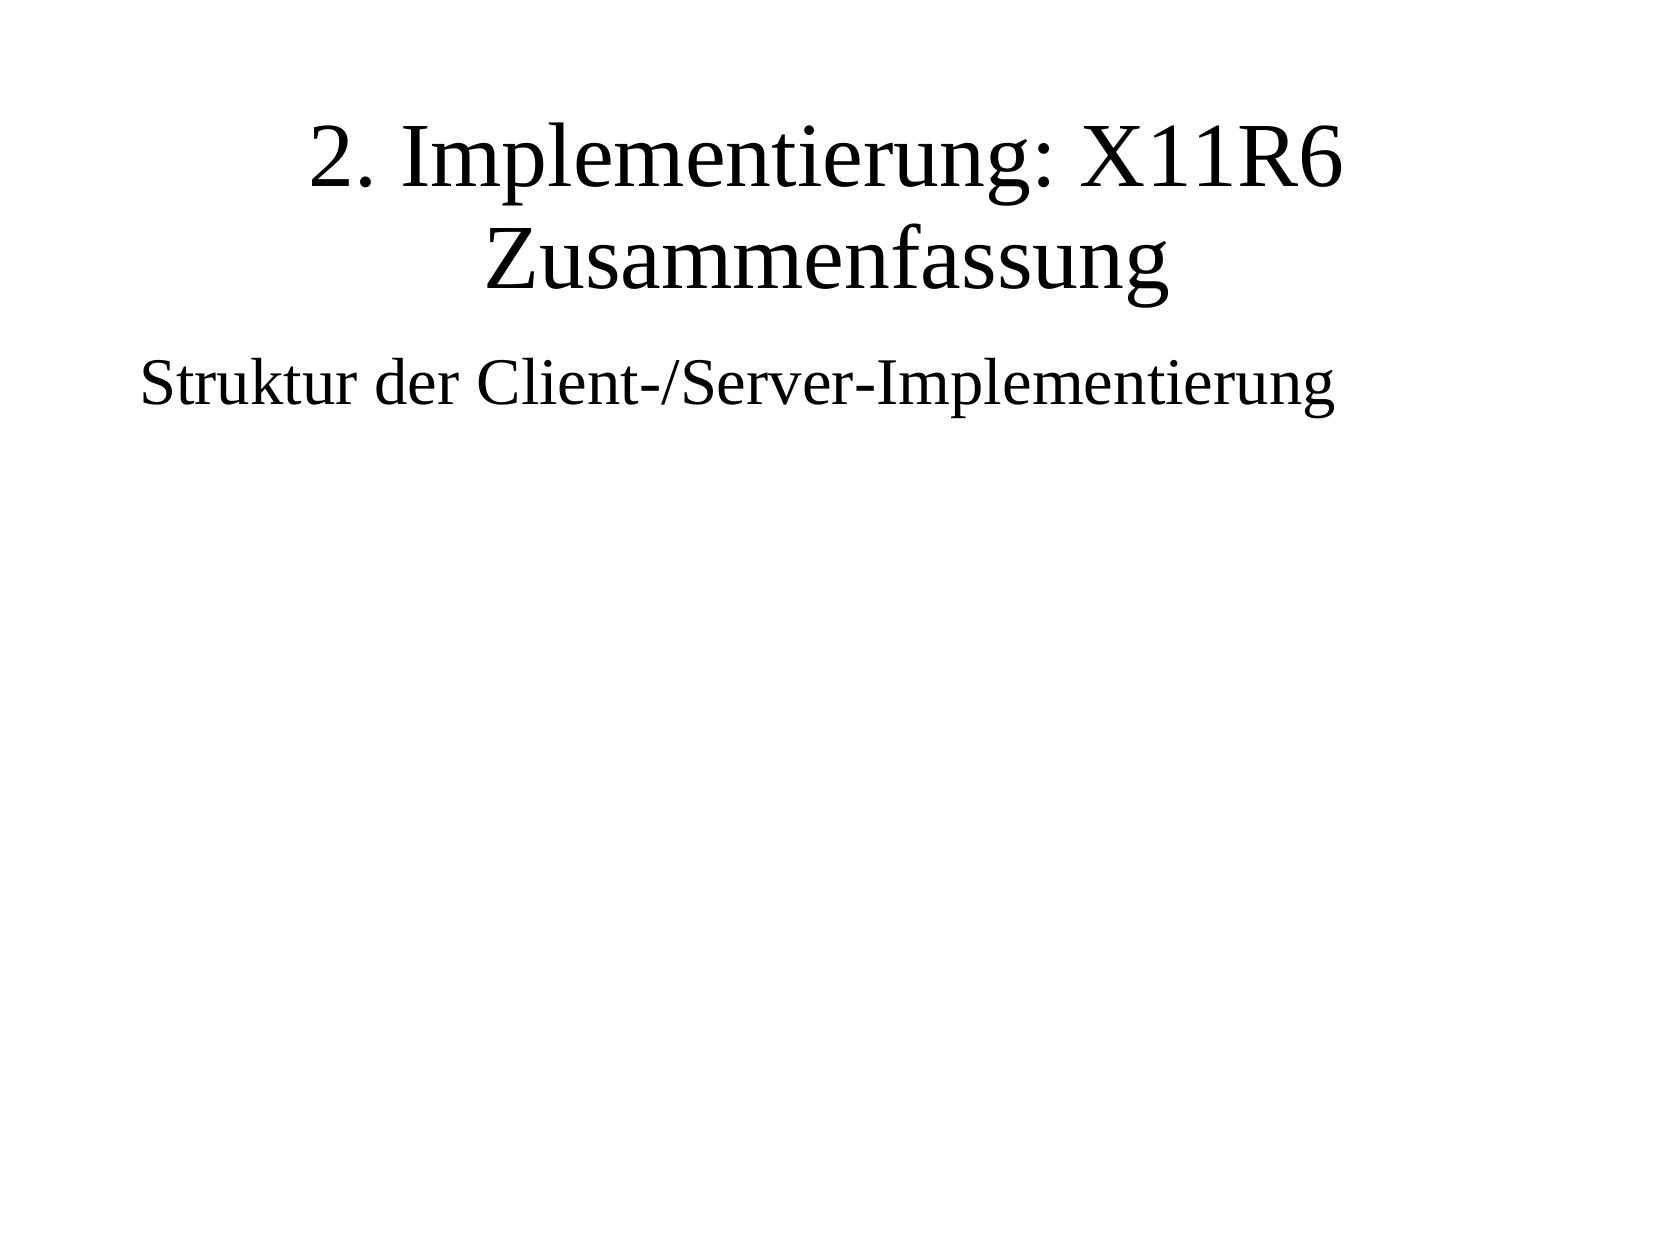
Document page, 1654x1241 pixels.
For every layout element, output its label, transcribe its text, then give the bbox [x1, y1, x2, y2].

list Struktur der Client-/Server-Implementierung [121, 344, 1534, 1127]
title 2. Implementierung: X11R6 Zusammenfassung [121, 102, 1534, 311]
